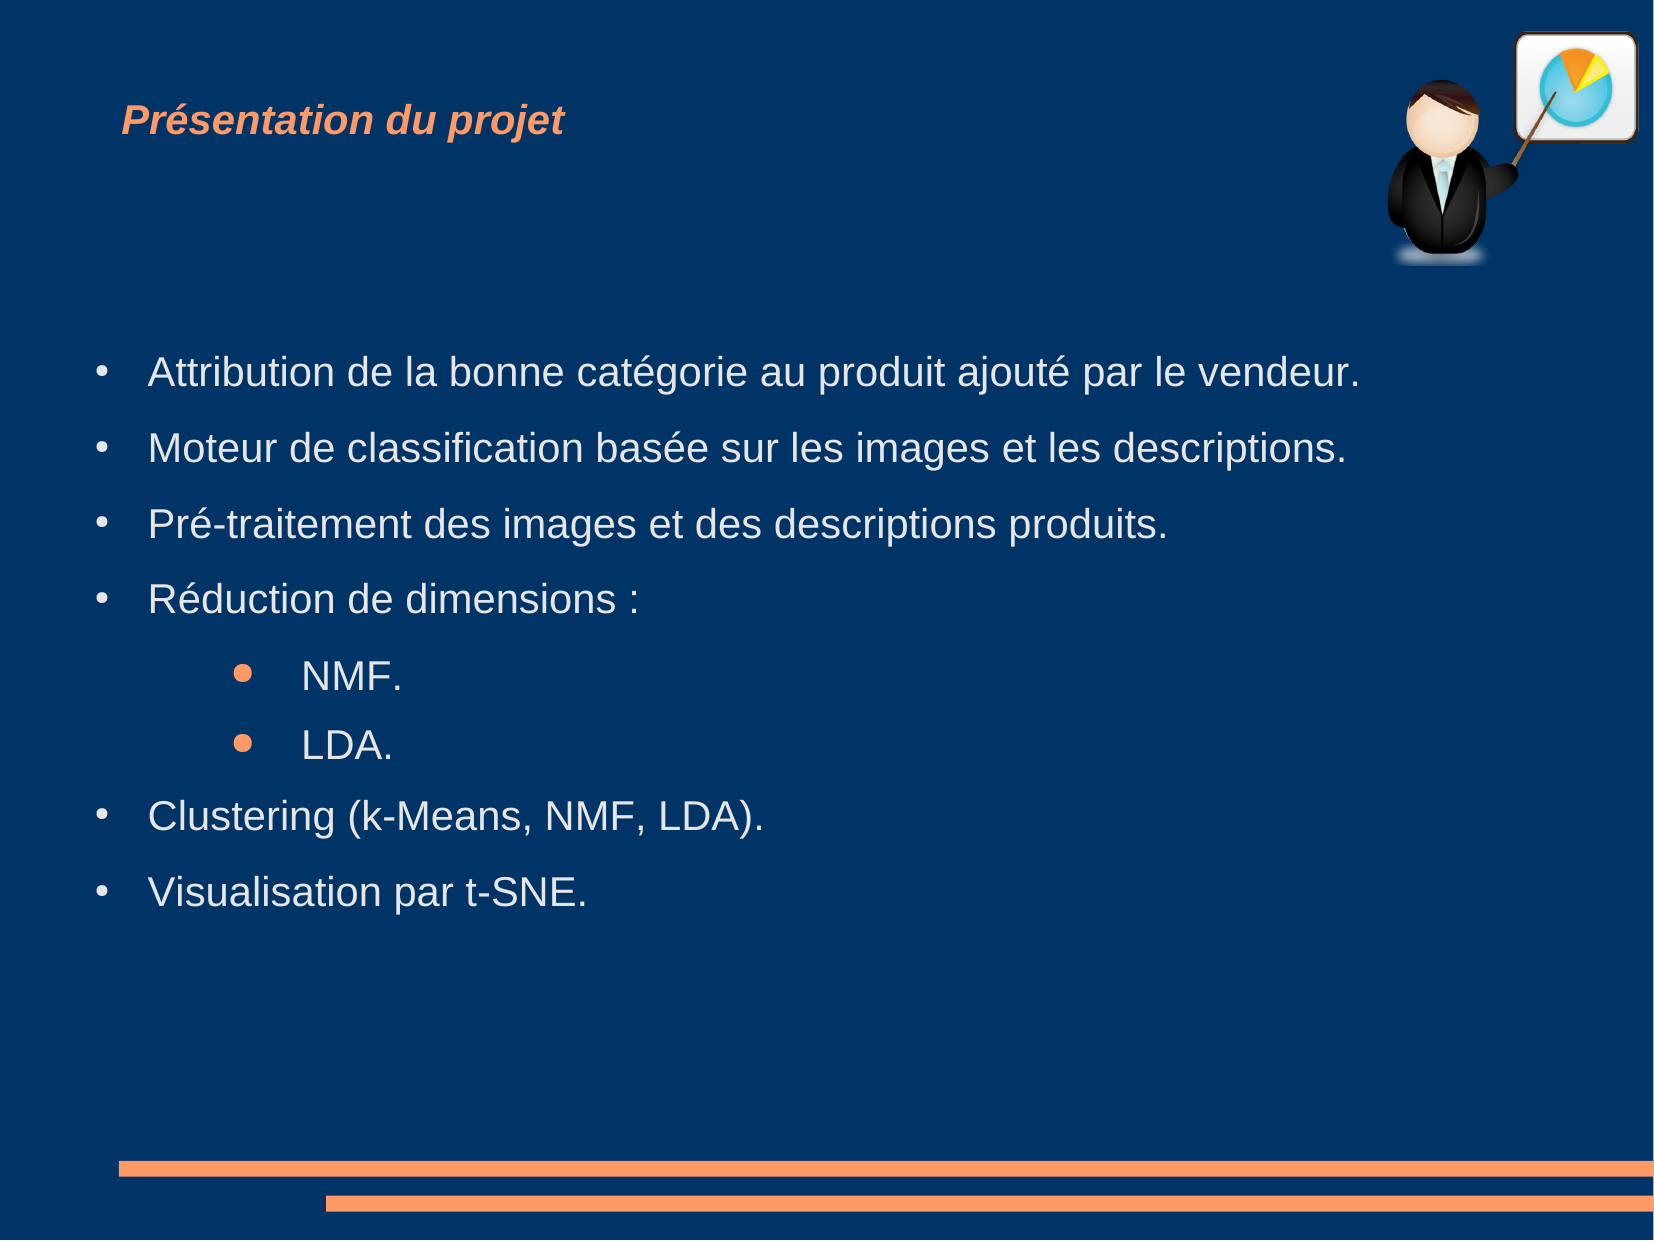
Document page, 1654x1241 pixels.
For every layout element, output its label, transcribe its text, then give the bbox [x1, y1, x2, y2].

list Attribution de la bonne catégorie au produit ajouté par le vendeur. Moteur de classification basée sur les images et les descriptions. Pré-traitement des images et des descriptions produits. Réduction de dimensions : NMF. LDA. Clustering (k-Means, NMF, LDA). Visualisation par t-SNE. [76, 348, 1468, 929]
title Présentation du projet [121, 16, 1370, 224]
picture [1370, 10, 1648, 266]
